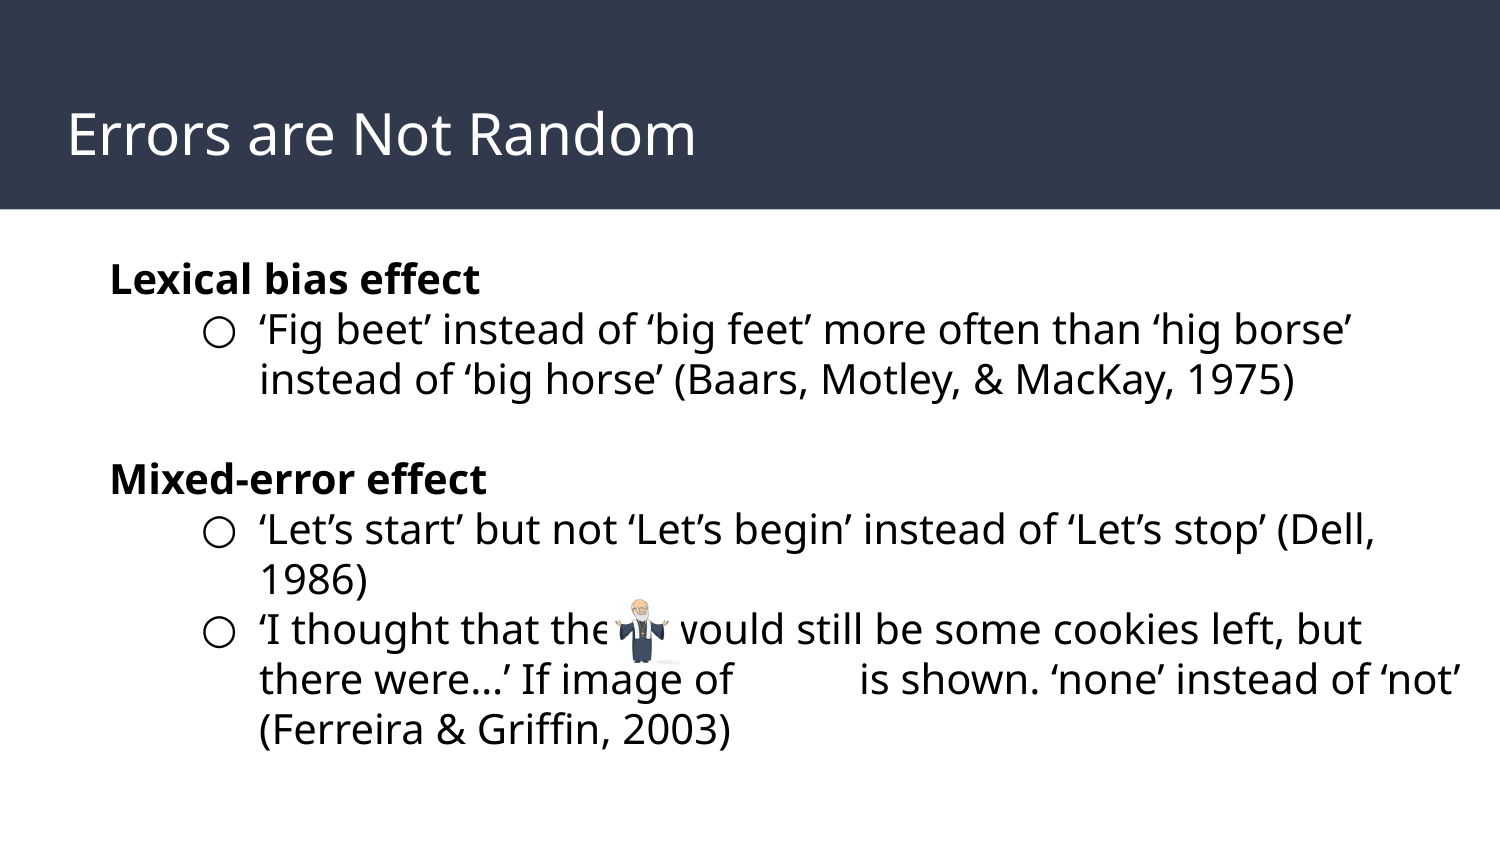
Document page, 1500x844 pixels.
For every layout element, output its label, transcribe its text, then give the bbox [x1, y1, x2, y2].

title Errors are Not Random [51, 82, 1449, 185]
picture [607, 597, 681, 666]
text_box Lexical bias effect ‘Fig beet’ instead of ‘big feet’ more often than ‘hig borse’ instead of ‘big horse’ (Baars, Motley, & MacKay, 1975) Mixed-error effect ‘Let’s start’ but not ‘Let’s begin’ instead of ‘Let’s stop’ (Dell, 1986) ‘I thought that there would still be some cookies left, but there were…’ If image of is shown. ‘none’ instead of ‘not’ (Ferreira & Griffin, 2003) [19, 237, 1478, 832]
